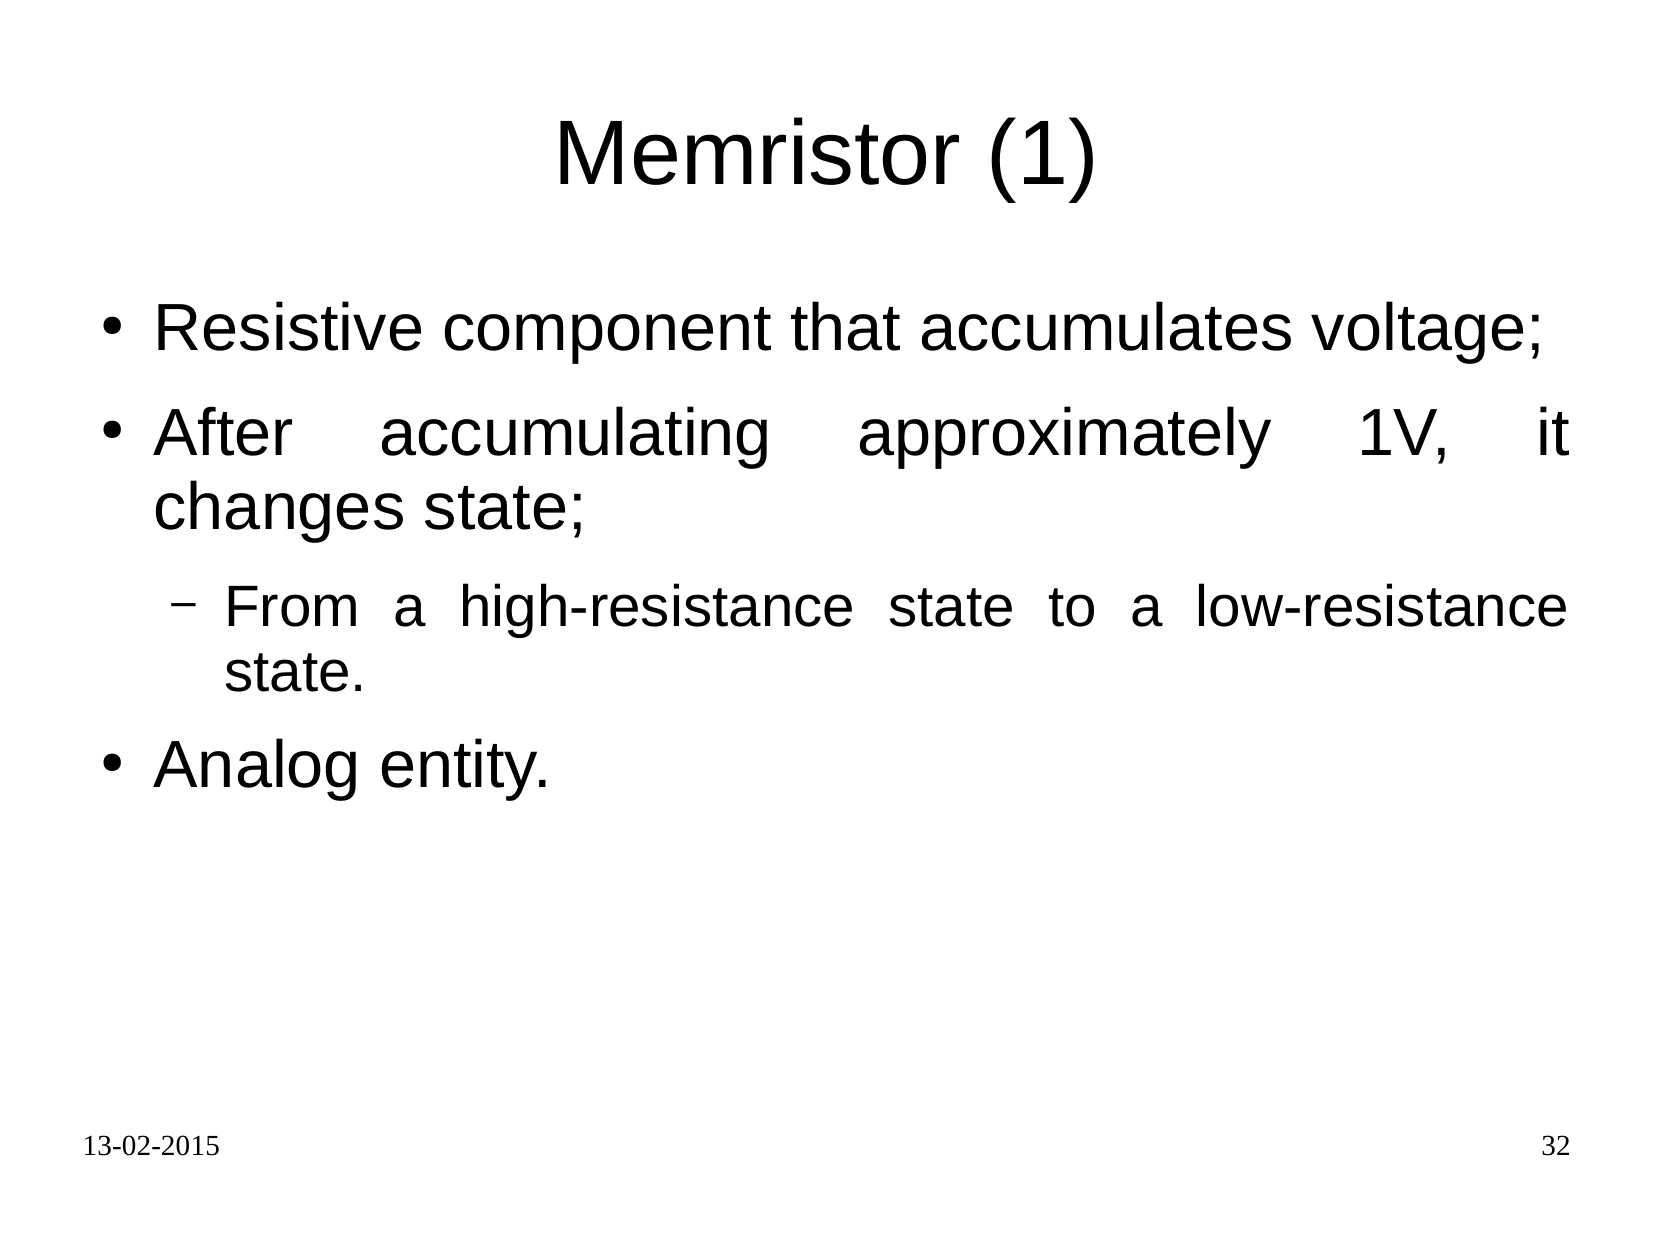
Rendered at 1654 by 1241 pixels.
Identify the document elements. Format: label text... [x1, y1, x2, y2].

title Memristor (1) [82, 49, 1571, 257]
list Resistive component that accumulates voltage; After accumulating approximately 1V, it changes state; From a high-resistance state to a low-resistance state. Analog entity. [82, 290, 1571, 1010]
